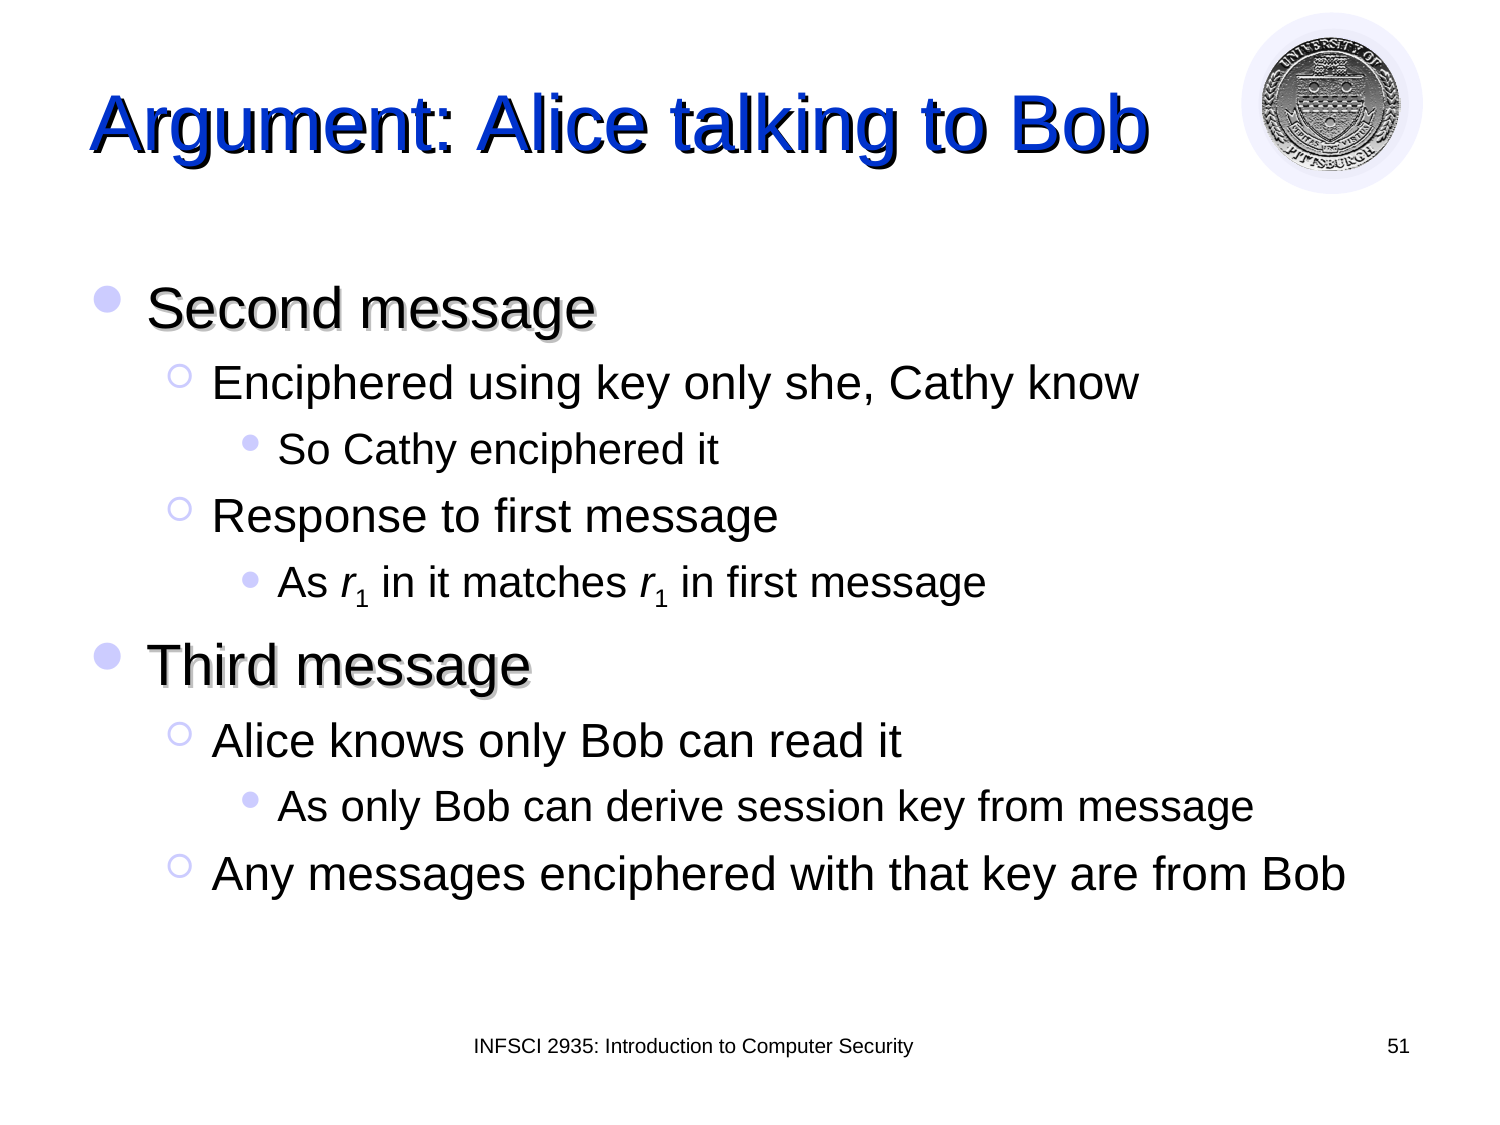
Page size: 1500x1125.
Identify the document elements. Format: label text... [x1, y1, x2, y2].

title Argument: Alice talking to Bob [75, 24, 1426, 213]
list Second message Enciphered using key only she, Cathy know So Cathy enciphered it Response to first message As r1 in it matches r1 in first message Third message Alice knows only Bob can read it As only Bob can derive session key from message Any messages enciphered with that key are from Bob [75, 262, 1426, 1006]
